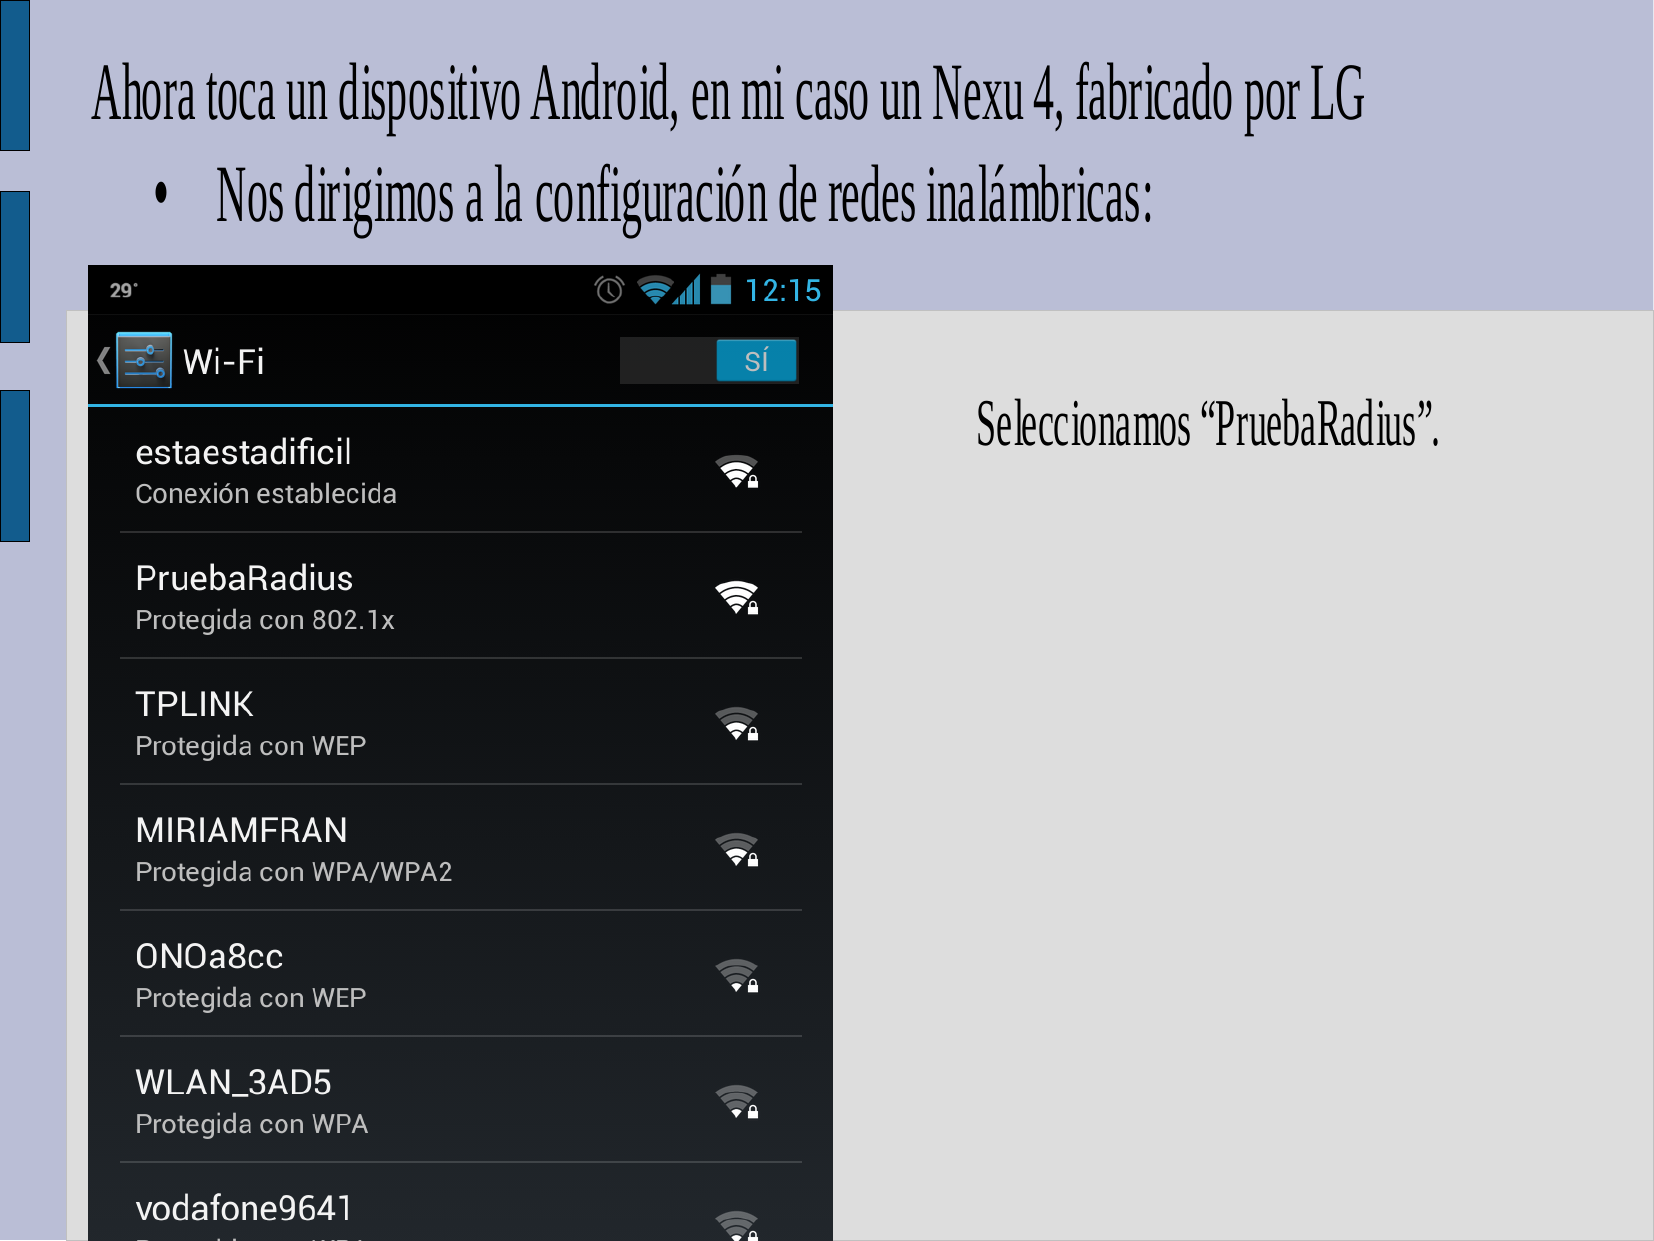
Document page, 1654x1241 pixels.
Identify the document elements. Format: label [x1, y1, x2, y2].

picture [88, 265, 833, 1241]
chart [88, 43, 1654, 857]
